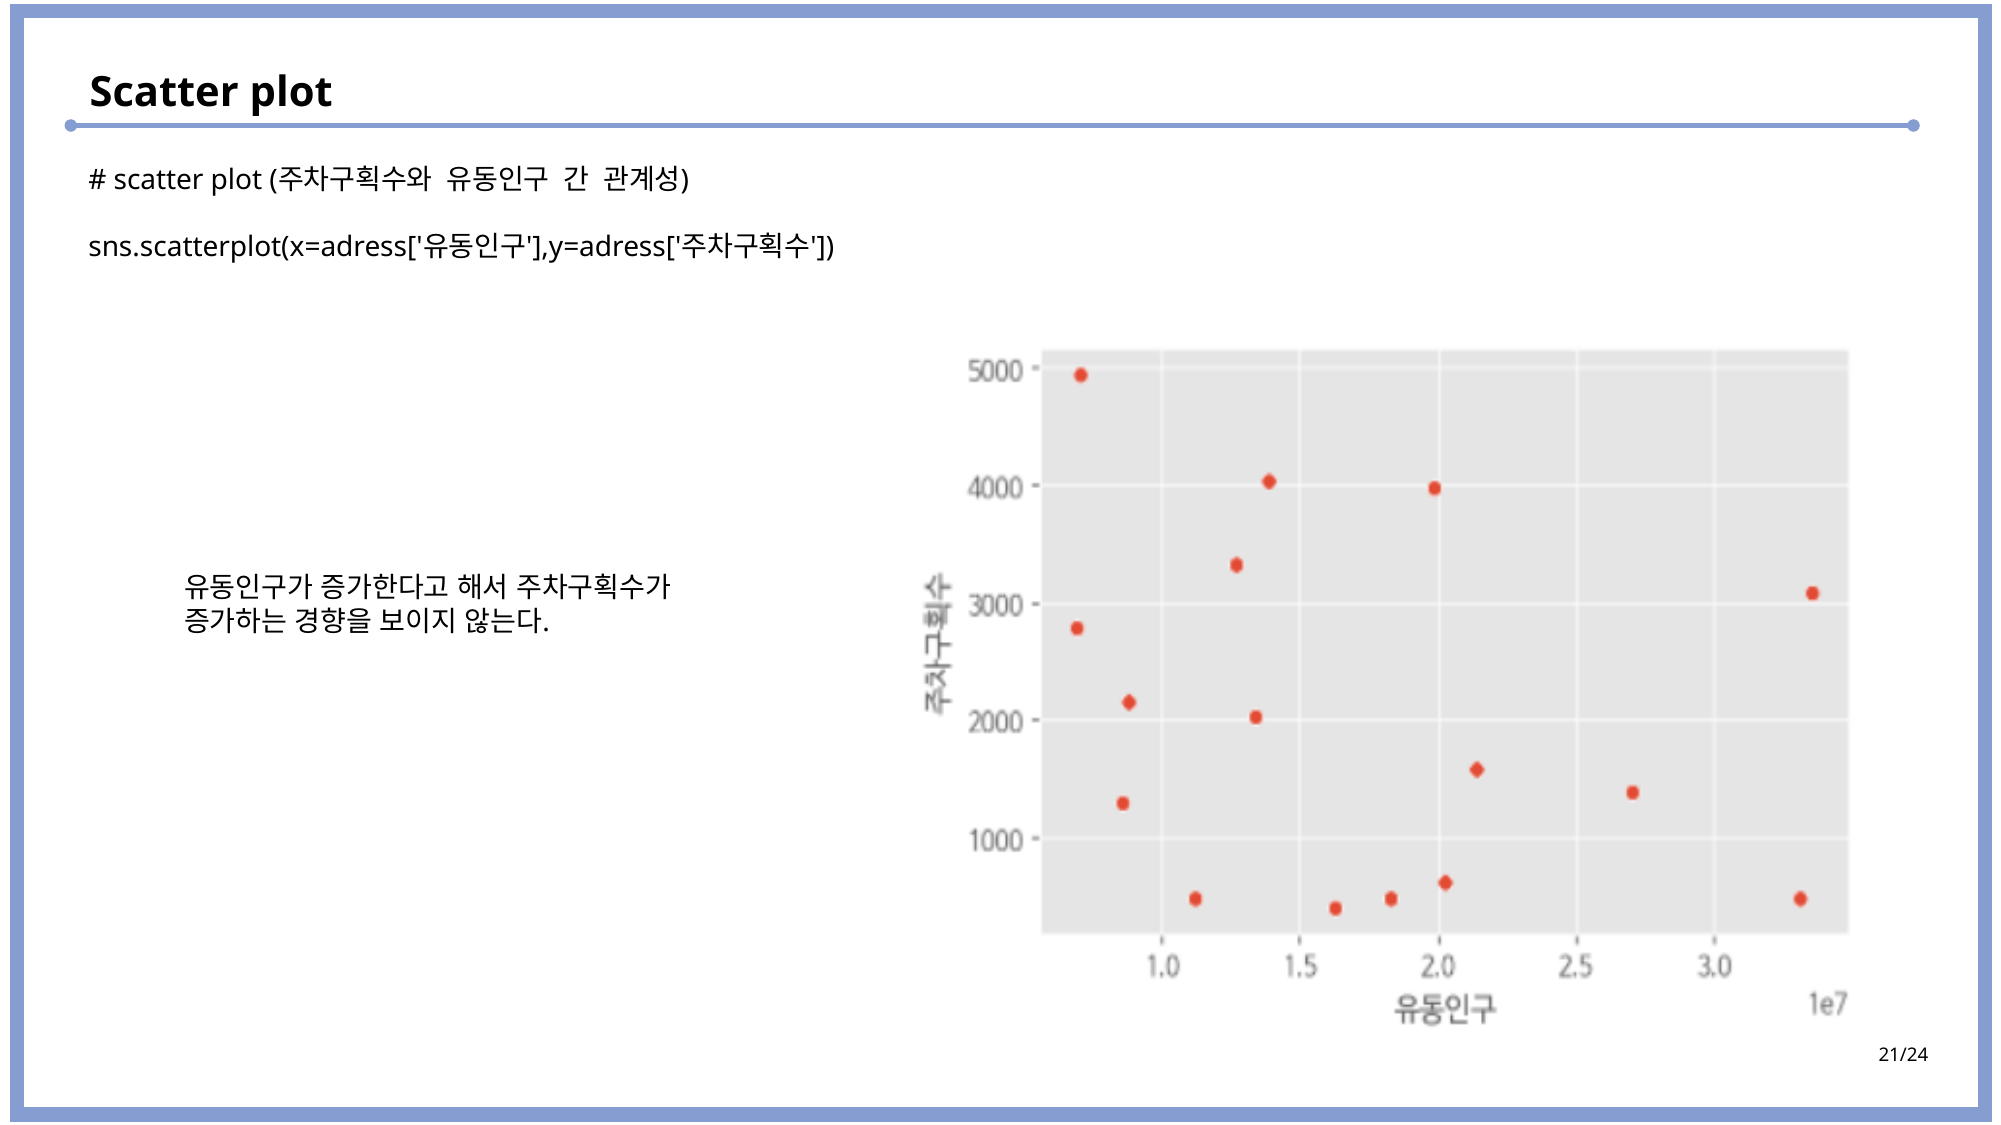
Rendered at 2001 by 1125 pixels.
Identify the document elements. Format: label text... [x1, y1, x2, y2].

picture [917, 335, 1863, 1044]
text_box # scatter plot (주차구획수와 유동인구 간 관계성) sns.scatterplot(x=adress['유동인구'],y=adress['주차구획수']) [73, 153, 1440, 270]
text_box Scatter plot [74, 57, 390, 123]
text_box 유동인구가 증가한다고 해서 주차구획수가 증가하는 경향을 보이지 않는다. [169, 562, 775, 645]
